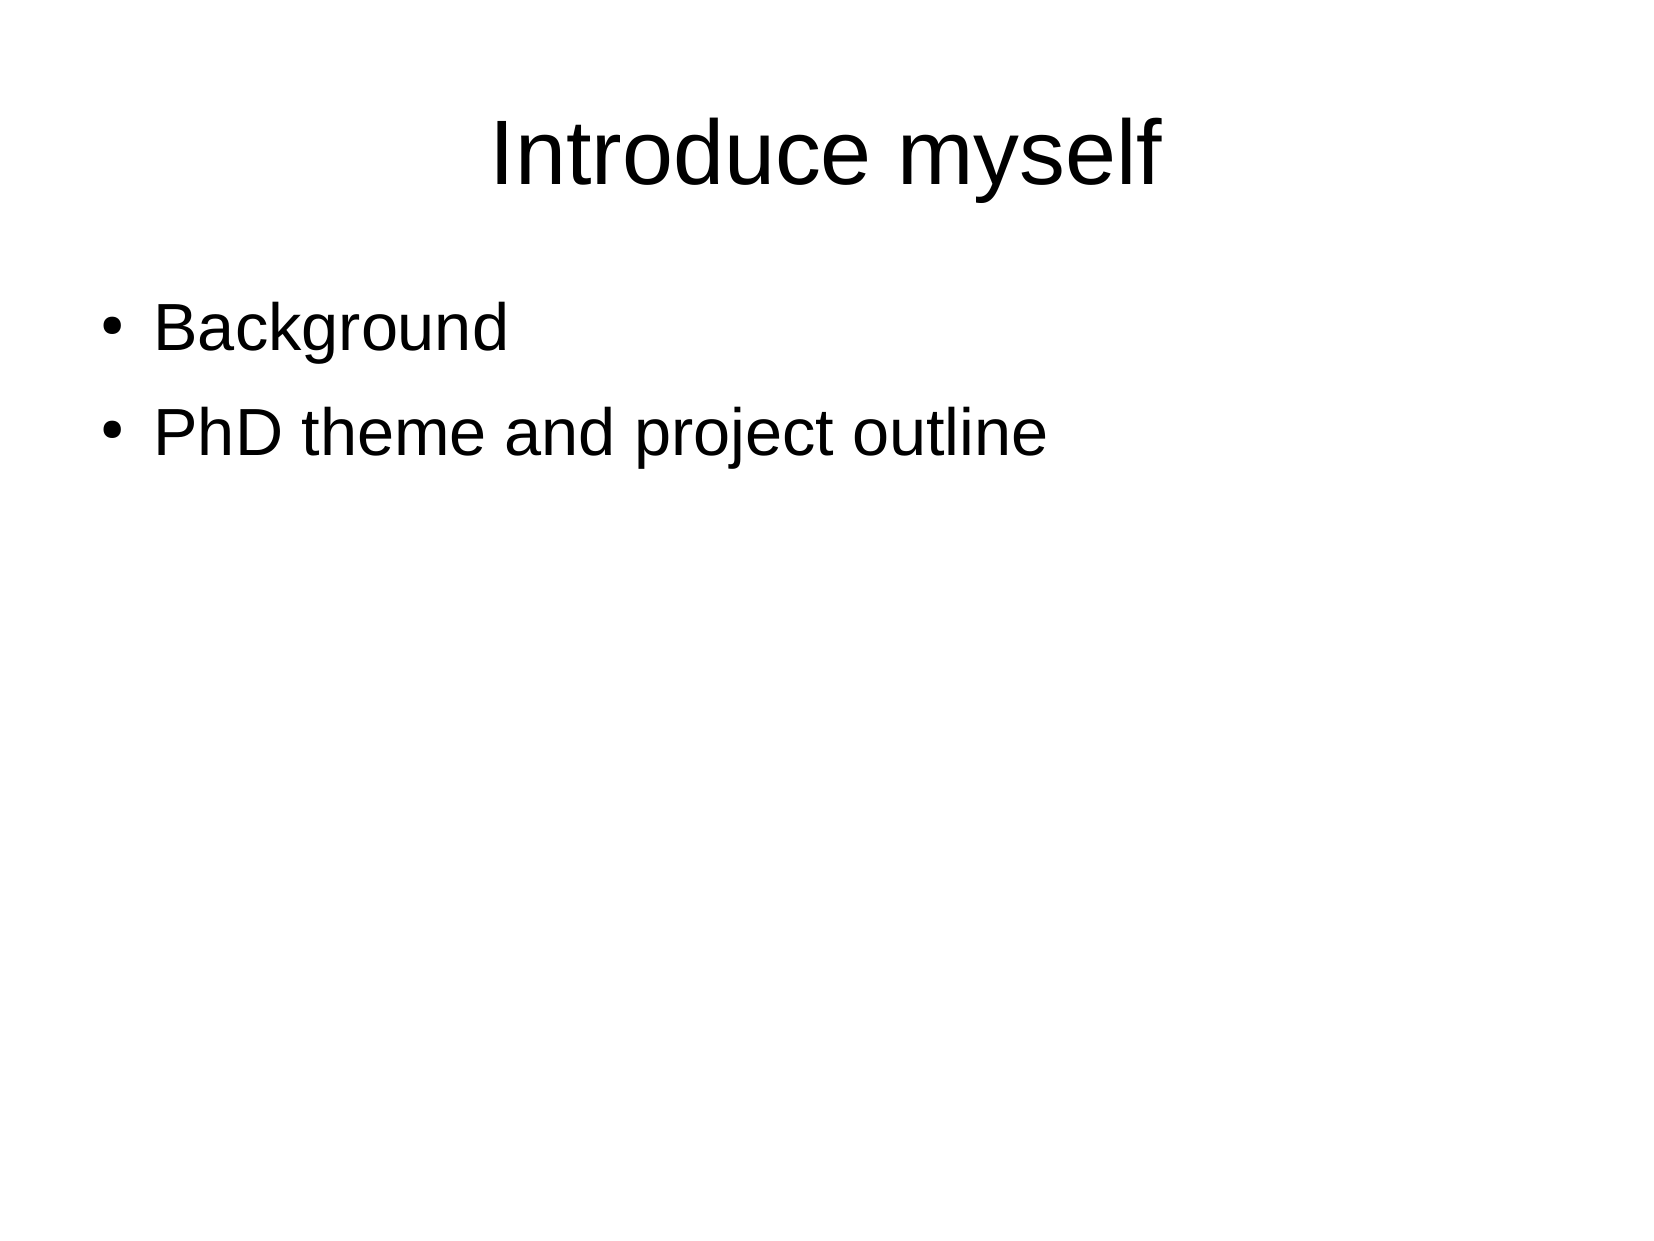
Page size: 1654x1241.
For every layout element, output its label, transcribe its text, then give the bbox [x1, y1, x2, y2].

title Introduce myself [82, 49, 1571, 257]
list Background PhD theme and project outline [82, 290, 1571, 1010]
